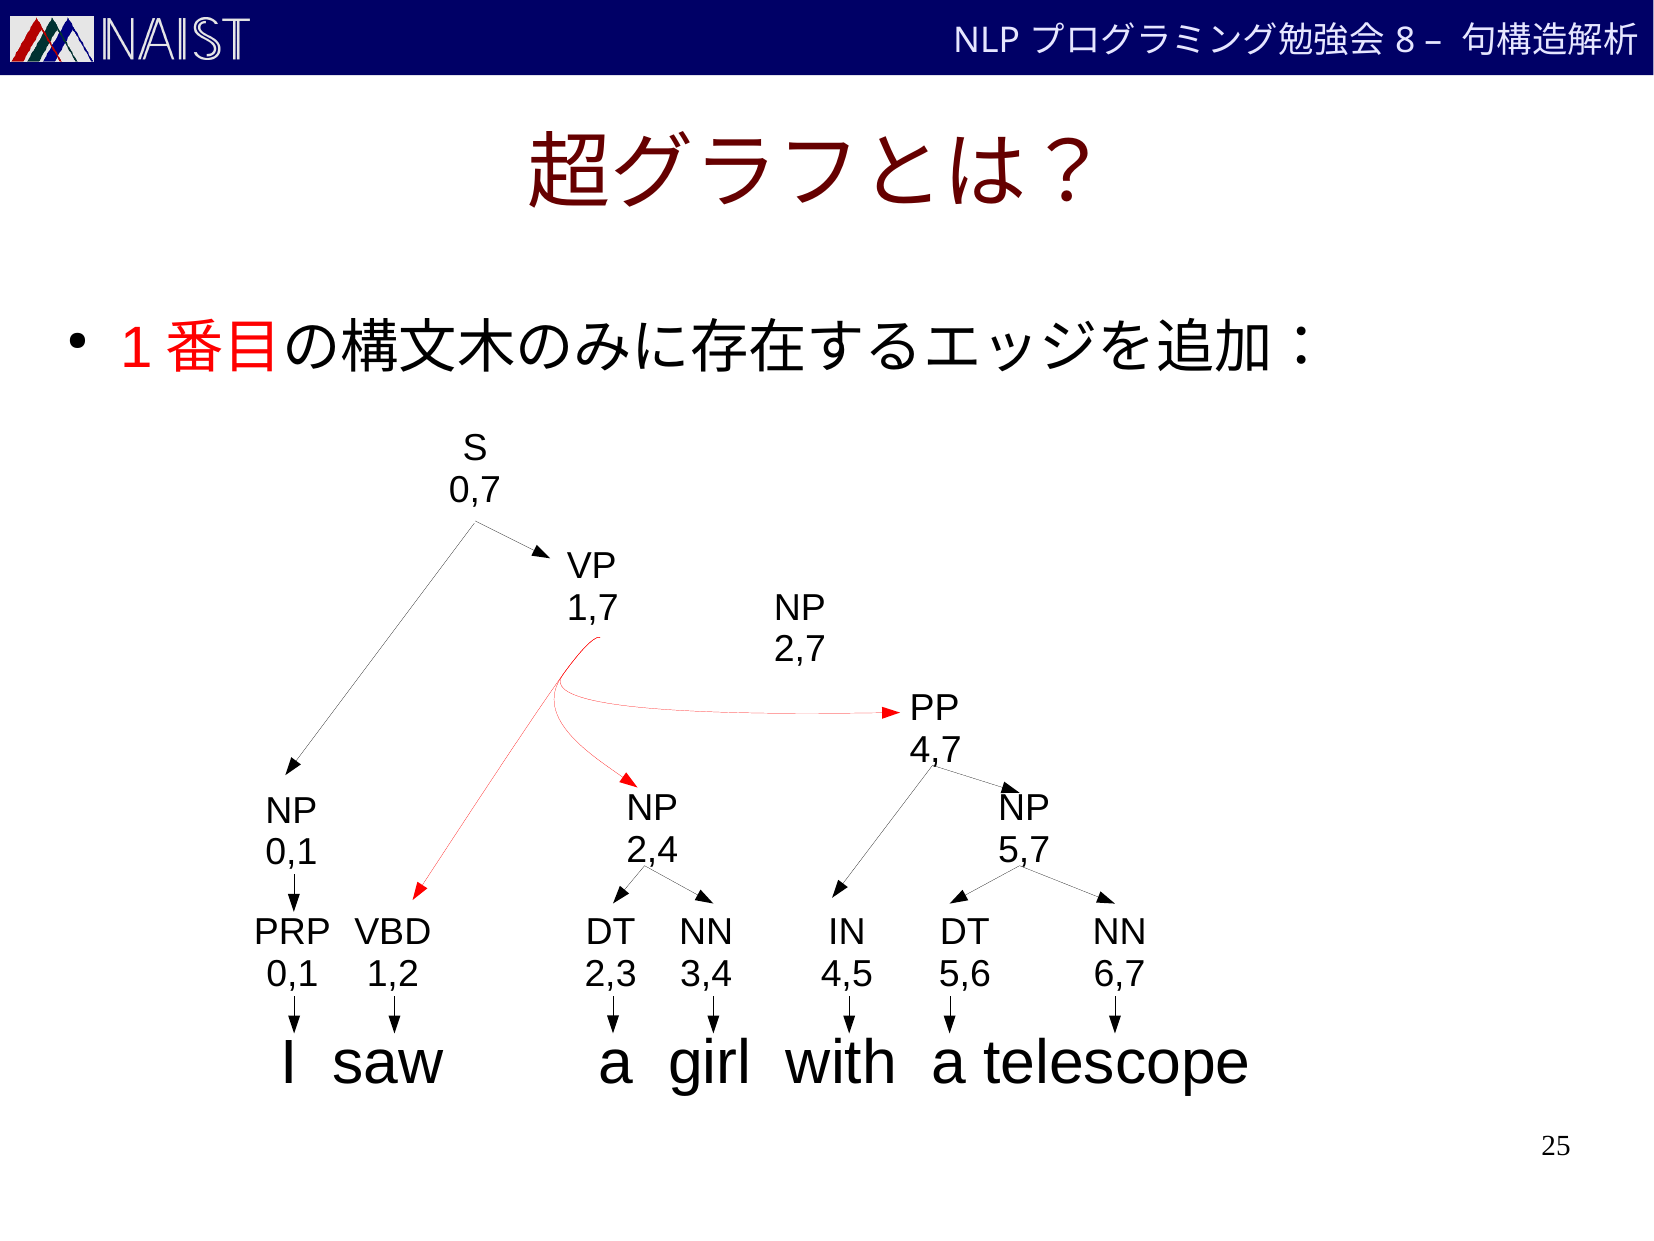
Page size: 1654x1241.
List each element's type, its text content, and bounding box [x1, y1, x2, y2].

title 超グラフとは？ [75, 69, 1564, 261]
text_box DT 5,6 [924, 903, 1006, 1002]
text_box NP 2,4 [611, 779, 694, 879]
picture [10, 16, 94, 62]
text_box IN 4,5 [806, 903, 888, 1002]
text_box PP 4,7 [894, 678, 977, 778]
text_box VP 1,7 [552, 537, 634, 636]
list 1番目の構文木のみに存在するエッジを追加： [49, 300, 1388, 376]
text_box VBD 1,2 [339, 903, 447, 1002]
picture [102, 17, 251, 60]
text_box PRP 0,1 [239, 903, 339, 1002]
text_box NP 2,7 [759, 578, 841, 678]
text_box NN 6,7 [1077, 903, 1162, 1002]
text_box S 0,7 [434, 419, 516, 518]
text_box I saw a girl with a telescope [265, 1019, 1267, 1105]
text_box NP 5,7 [983, 779, 1066, 878]
text_box NN 3,4 [664, 903, 748, 1002]
text_box NP 0,1 [250, 781, 333, 881]
text_box DT 2,3 [569, 903, 652, 1002]
